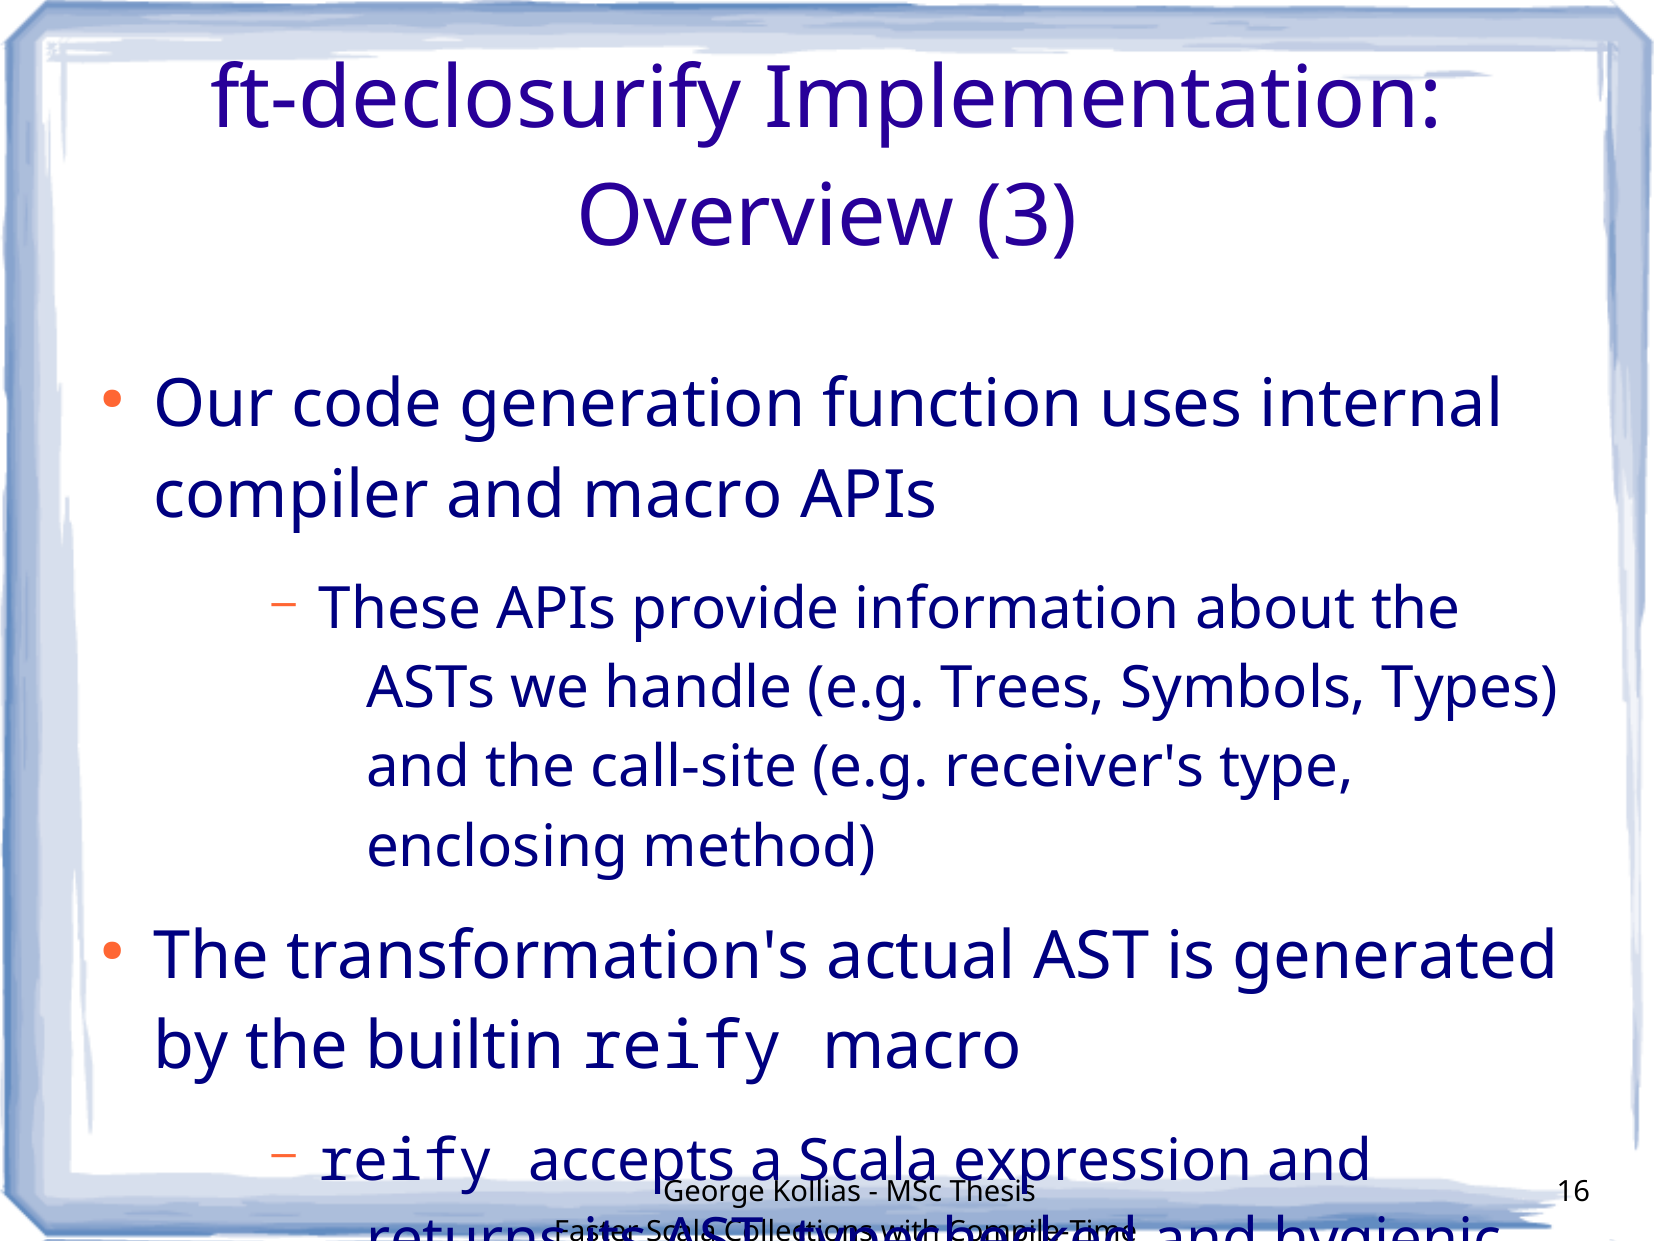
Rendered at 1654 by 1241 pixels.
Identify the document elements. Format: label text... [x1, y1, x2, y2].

picture [970, 1227, 978, 1239]
picture [609, 1232, 615, 1241]
picture [827, 1227, 836, 1239]
picture [666, 1227, 674, 1239]
picture [675, 1228, 684, 1241]
picture [0, 0, 1654, 1241]
picture [614, 1234, 622, 1239]
list Our code generation function uses internal compiler and macro APIs These APIs provide information about the ASTs we handle (e.g. Trees, Symbols, Types) and the call-site (e.g. receiver's type, enclosing method) The transformation's actual AST is generated by the builtin reify macro reify accepts a Scala expression and returns its AST, typechecked and hygienic [82, 355, 1571, 1156]
picture [1118, 1231, 1125, 1241]
picture [728, 1222, 745, 1241]
picture [1398, 1231, 1414, 1240]
picture [399, 1231, 415, 1240]
picture [513, 1232, 529, 1241]
picture [953, 1232, 968, 1241]
picture [1283, 1232, 1299, 1241]
picture [779, 1227, 787, 1232]
picture [1098, 1227, 1105, 1241]
picture [899, 1232, 905, 1240]
picture [1432, 1232, 1448, 1241]
picture [857, 1232, 869, 1241]
picture [988, 1231, 995, 1240]
title ft-declosurify Implementation: Overview (3) [82, 49, 1571, 257]
picture [1231, 1231, 1248, 1241]
picture [1347, 1231, 1364, 1241]
picture [573, 1233, 580, 1239]
picture [1078, 1231, 1087, 1240]
picture [750, 1227, 755, 1239]
picture [750, 1222, 762, 1241]
picture [926, 1232, 934, 1241]
picture [1023, 1232, 1030, 1241]
picture [547, 1231, 556, 1241]
picture [846, 1227, 852, 1241]
picture [1196, 1232, 1212, 1241]
